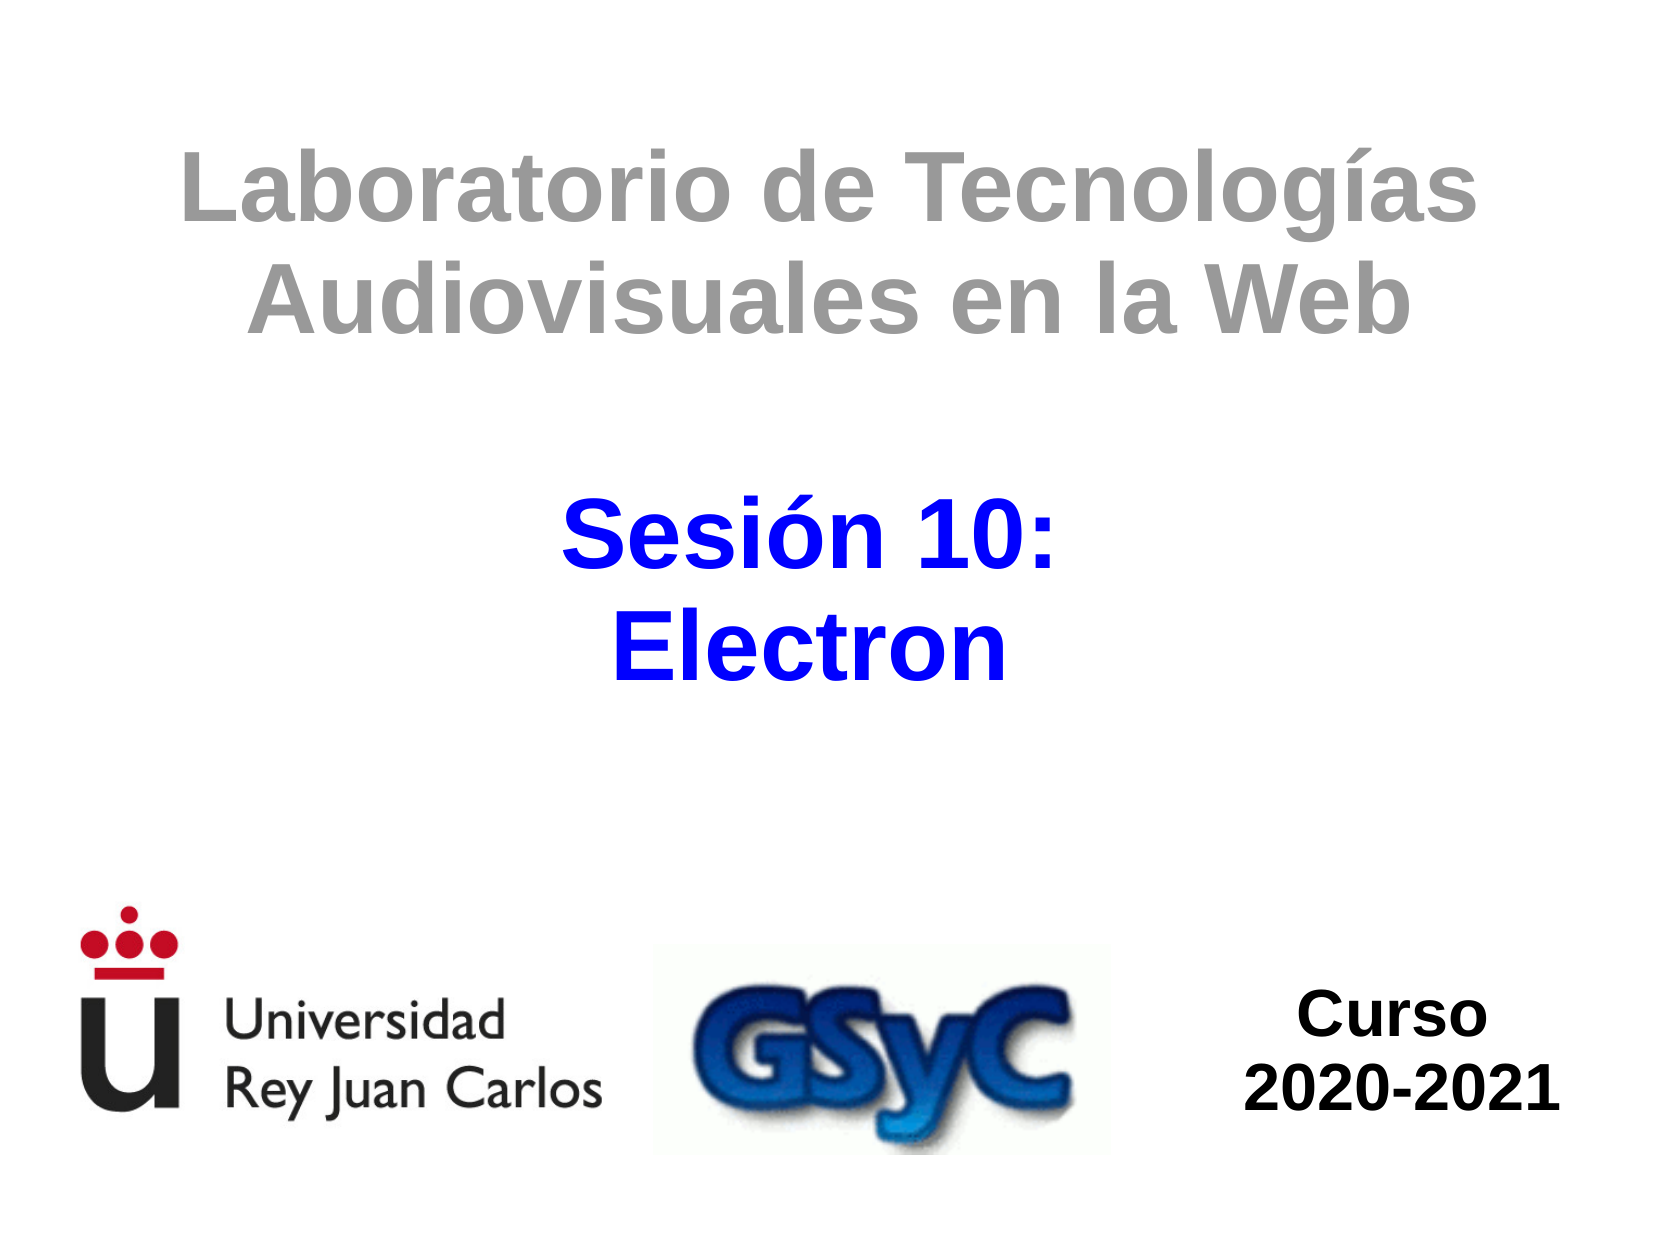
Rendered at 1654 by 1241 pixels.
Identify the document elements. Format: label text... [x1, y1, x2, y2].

title Curso 2020-2021 [1200, 975, 1606, 1126]
title Sesión 10: Electron [135, 422, 1486, 758]
picture [46, 884, 631, 1141]
title Laboratorio de Tecnologías Audiovisuales en la Web [144, 75, 1516, 411]
picture [653, 944, 1111, 1156]
